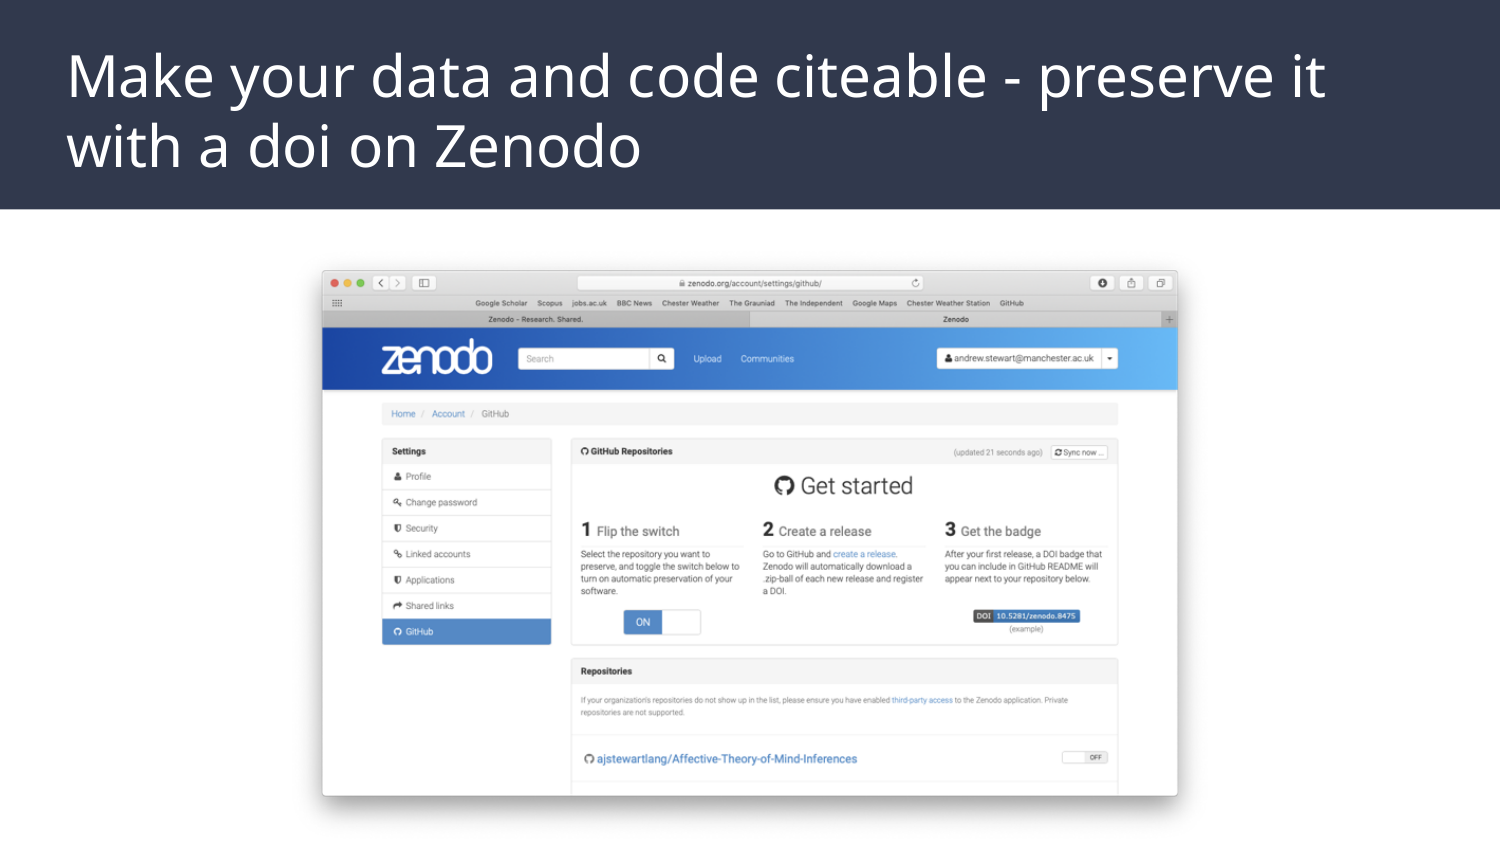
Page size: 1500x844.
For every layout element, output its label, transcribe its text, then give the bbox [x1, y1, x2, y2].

picture [286, 246, 1214, 844]
title Make your data and code citeable - preserve it with a doi on Zenodo [51, 24, 1449, 127]
